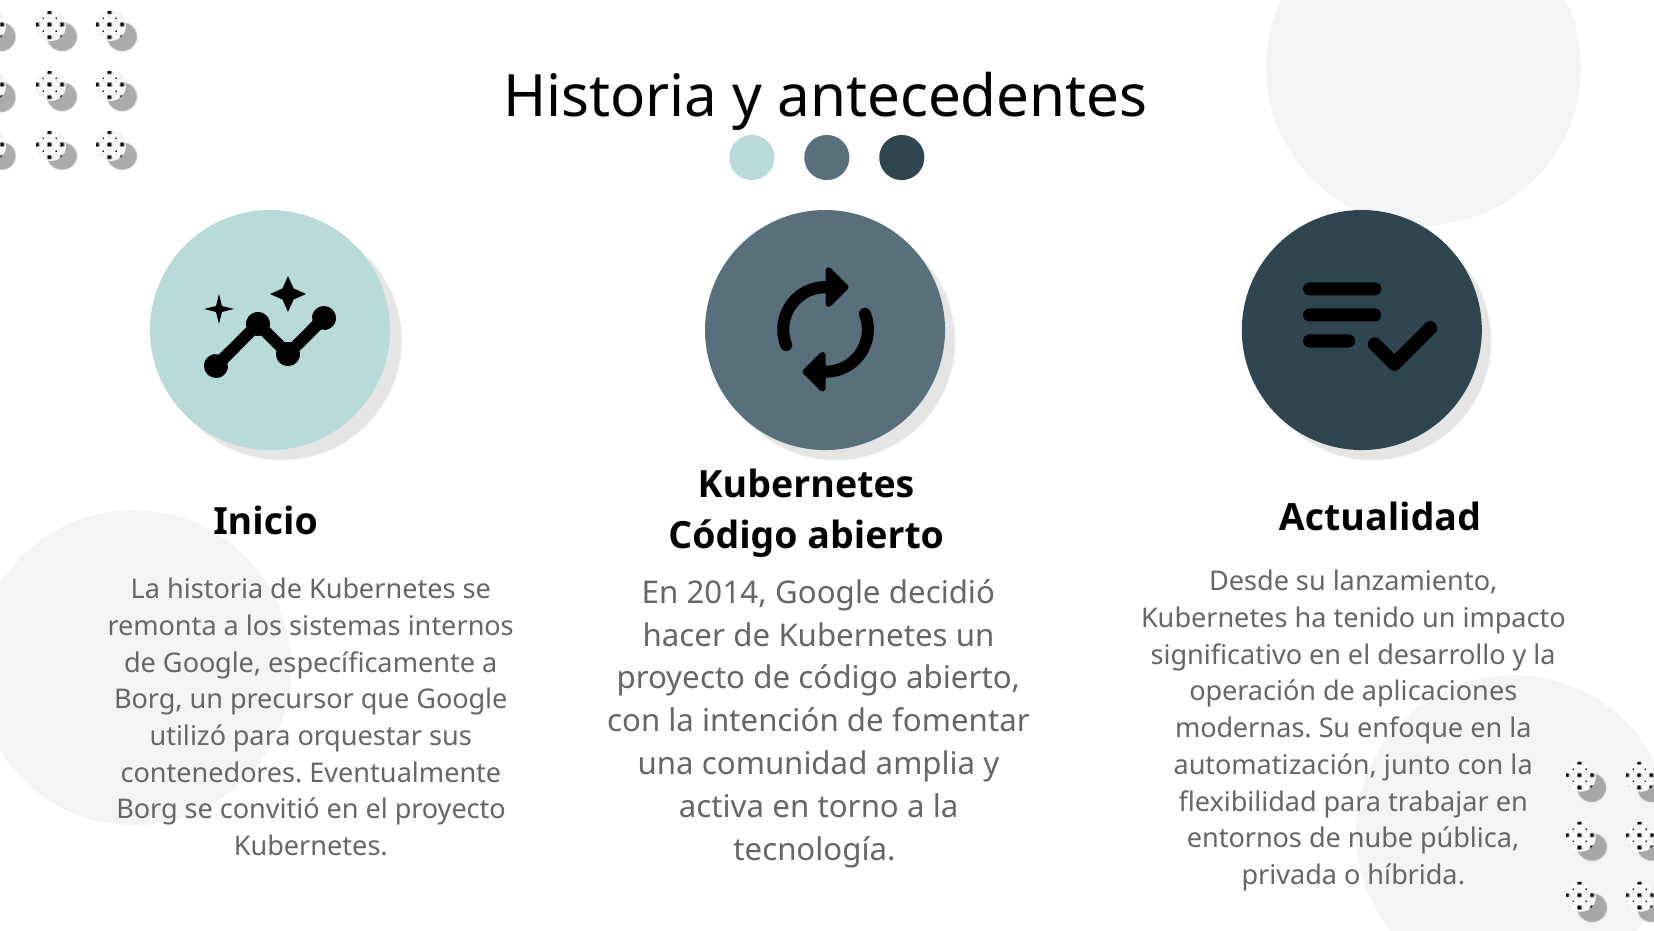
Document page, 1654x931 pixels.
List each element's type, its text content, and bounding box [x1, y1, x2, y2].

text_box [1241, 210, 1482, 451]
picture [35, 10, 66, 41]
picture [35, 70, 66, 101]
text_box Desde su lanzamiento, Kubernetes ha tenido un impacto significativo en el desarrollo y la operación de aplicaciones modernas. Su enfoque en la automatización, junto con la flexibilidad para trabajar en entornos de nube pública, privada o híbrida. [1122, 554, 1585, 901]
text_box [150, 210, 391, 451]
picture [0, 133, 7, 159]
text_box Inicio [160, 487, 371, 554]
picture [1625, 761, 1654, 792]
text_box [705, 210, 946, 450]
picture [0, 74, 6, 99]
text_box Kubernetes Código abierto [600, 450, 1013, 562]
picture [95, 130, 127, 161]
picture [1585, 762, 1596, 792]
text_box Historia y antecedentes [420, 46, 1231, 141]
text_box [729, 135, 775, 181]
picture [1566, 882, 1596, 912]
picture [95, 70, 126, 101]
picture [95, 10, 126, 41]
picture [1585, 822, 1596, 852]
picture [750, 253, 902, 406]
picture [1286, 240, 1450, 403]
picture [35, 130, 67, 161]
picture [1625, 821, 1654, 852]
text_box Actualidad [1237, 483, 1523, 554]
picture [0, 13, 6, 38]
text_box La historia de Kubernetes se remonta a los sistemas internos de Google, específicamente a Borg, un precursor que Google utilizó para orquestar sus contenedores. Eventualmente Borg se convitió en el proyecto Kubernetes. [75, 562, 547, 872]
picture [1625, 881, 1654, 912]
text_box [879, 135, 925, 181]
text_box En 2014, Google decidió hacer de Kubernetes un proyecto de código abierto, con la intención de fomentar una comunidad amplia y activa en torno a la tecnología. [590, 562, 1047, 877]
picture [195, 255, 346, 406]
text_box [804, 135, 850, 181]
